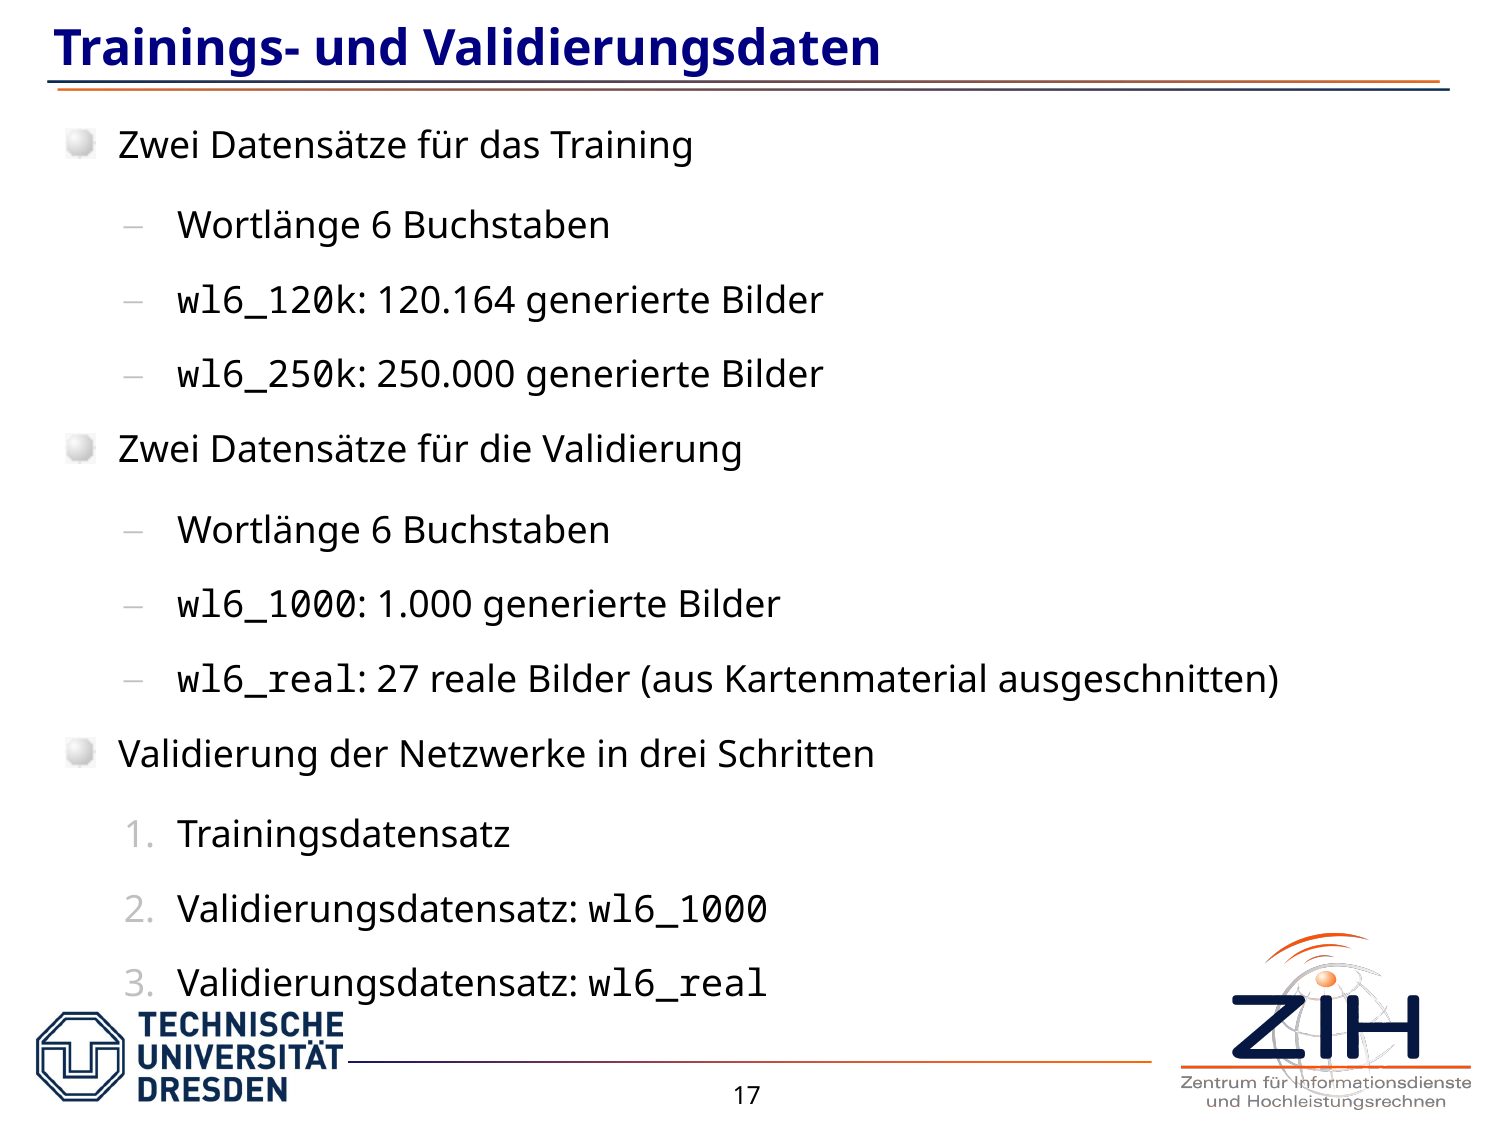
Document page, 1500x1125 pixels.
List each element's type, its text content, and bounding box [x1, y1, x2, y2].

title Trainings- und Validierungsdaten [53, 12, 1453, 81]
picture [35, 1011, 343, 1102]
list Zwei Datensätze für das Training Wortlänge 6 Buchstaben wl6_120k: 120.164 generierte Bilder wl6_250k: 250.000 generierte Bilder Zwei Datensätze für die Validierung Wortlänge 6 Buchstaben wl6_1000: 1.000 generierte Bilder wl6_real: 27 reale Bilder (aus Kartenmaterial ausgeschnitten) Validierung der Netzwerke in drei Schritten Trainingsdatensatz Validierungsdatensatz: wl6_1000 Validierungsdatensatz: wl6_real [29, 118, 1418, 852]
picture [47, 80, 1450, 91]
picture [1181, 933, 1471, 1110]
